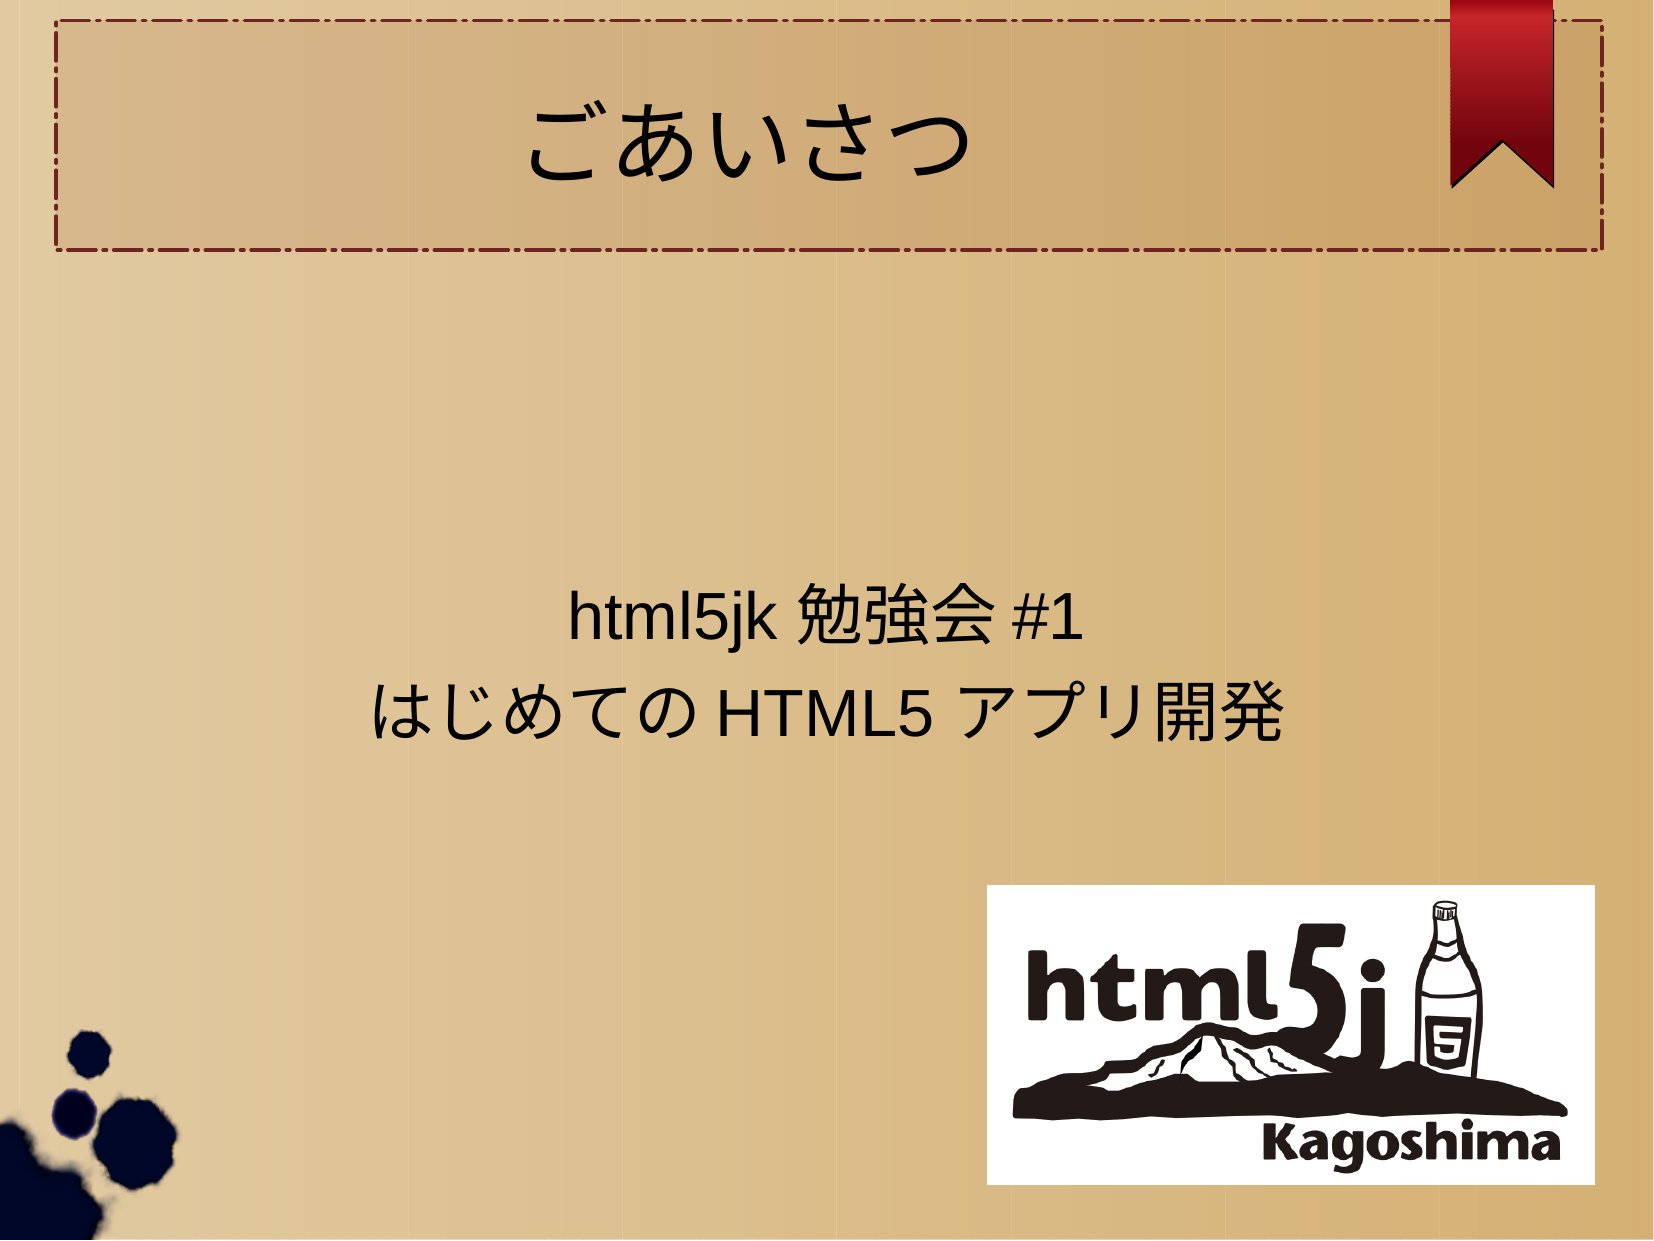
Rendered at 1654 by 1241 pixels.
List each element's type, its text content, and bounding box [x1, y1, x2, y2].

subtitle html5jk 勉強会 #1 はじめての HTML5 アプリ開発 [82, 299, 1571, 1019]
title ごあいさつ [82, 47, 1412, 229]
picture [987, 885, 1595, 1185]
